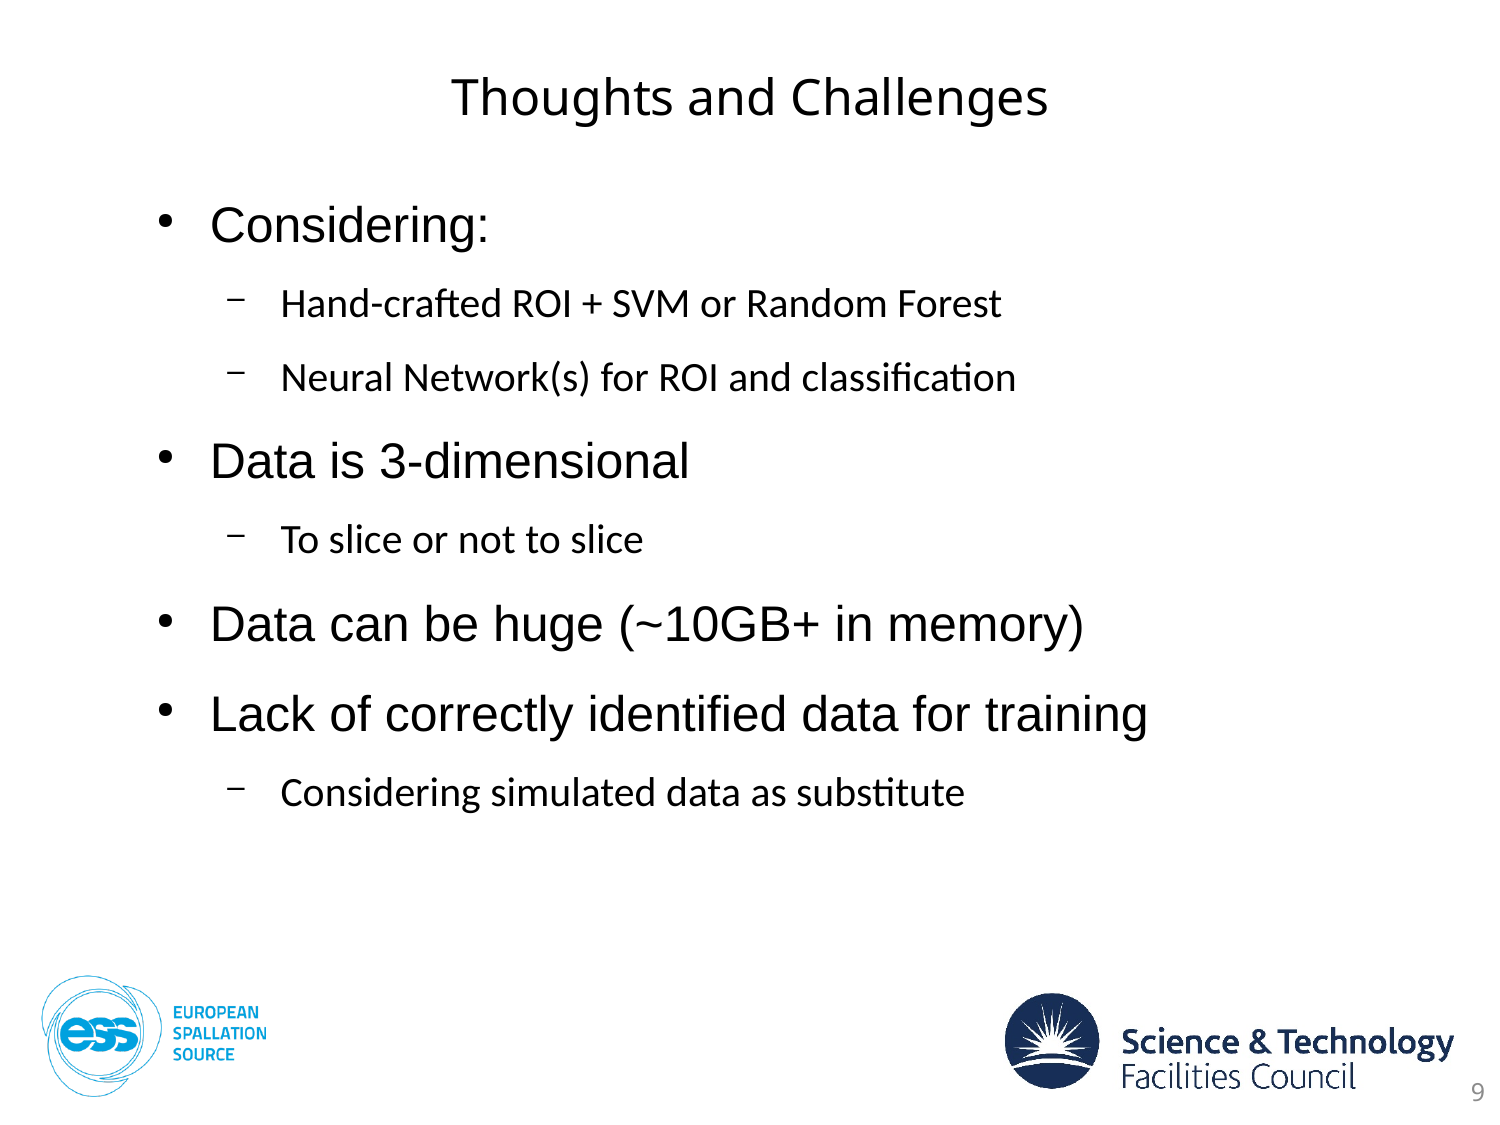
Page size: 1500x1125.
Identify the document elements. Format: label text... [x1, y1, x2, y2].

slide_number <number> [1387, 1064, 1500, 1124]
title Thoughts and Challenges [0, 30, 1500, 161]
picture [41, 975, 266, 1097]
list Considering: Hand-crafted ROI + SVM or Random Forest Neural Network(s) for ROI and classification Data is 3-dimensional To slice or not to slice Data can be huge (~10GB+ in memory) Lack of correctly identified data for training Considering simulated data as substitute [123, 184, 1400, 905]
picture [1003, 991, 1454, 1090]
